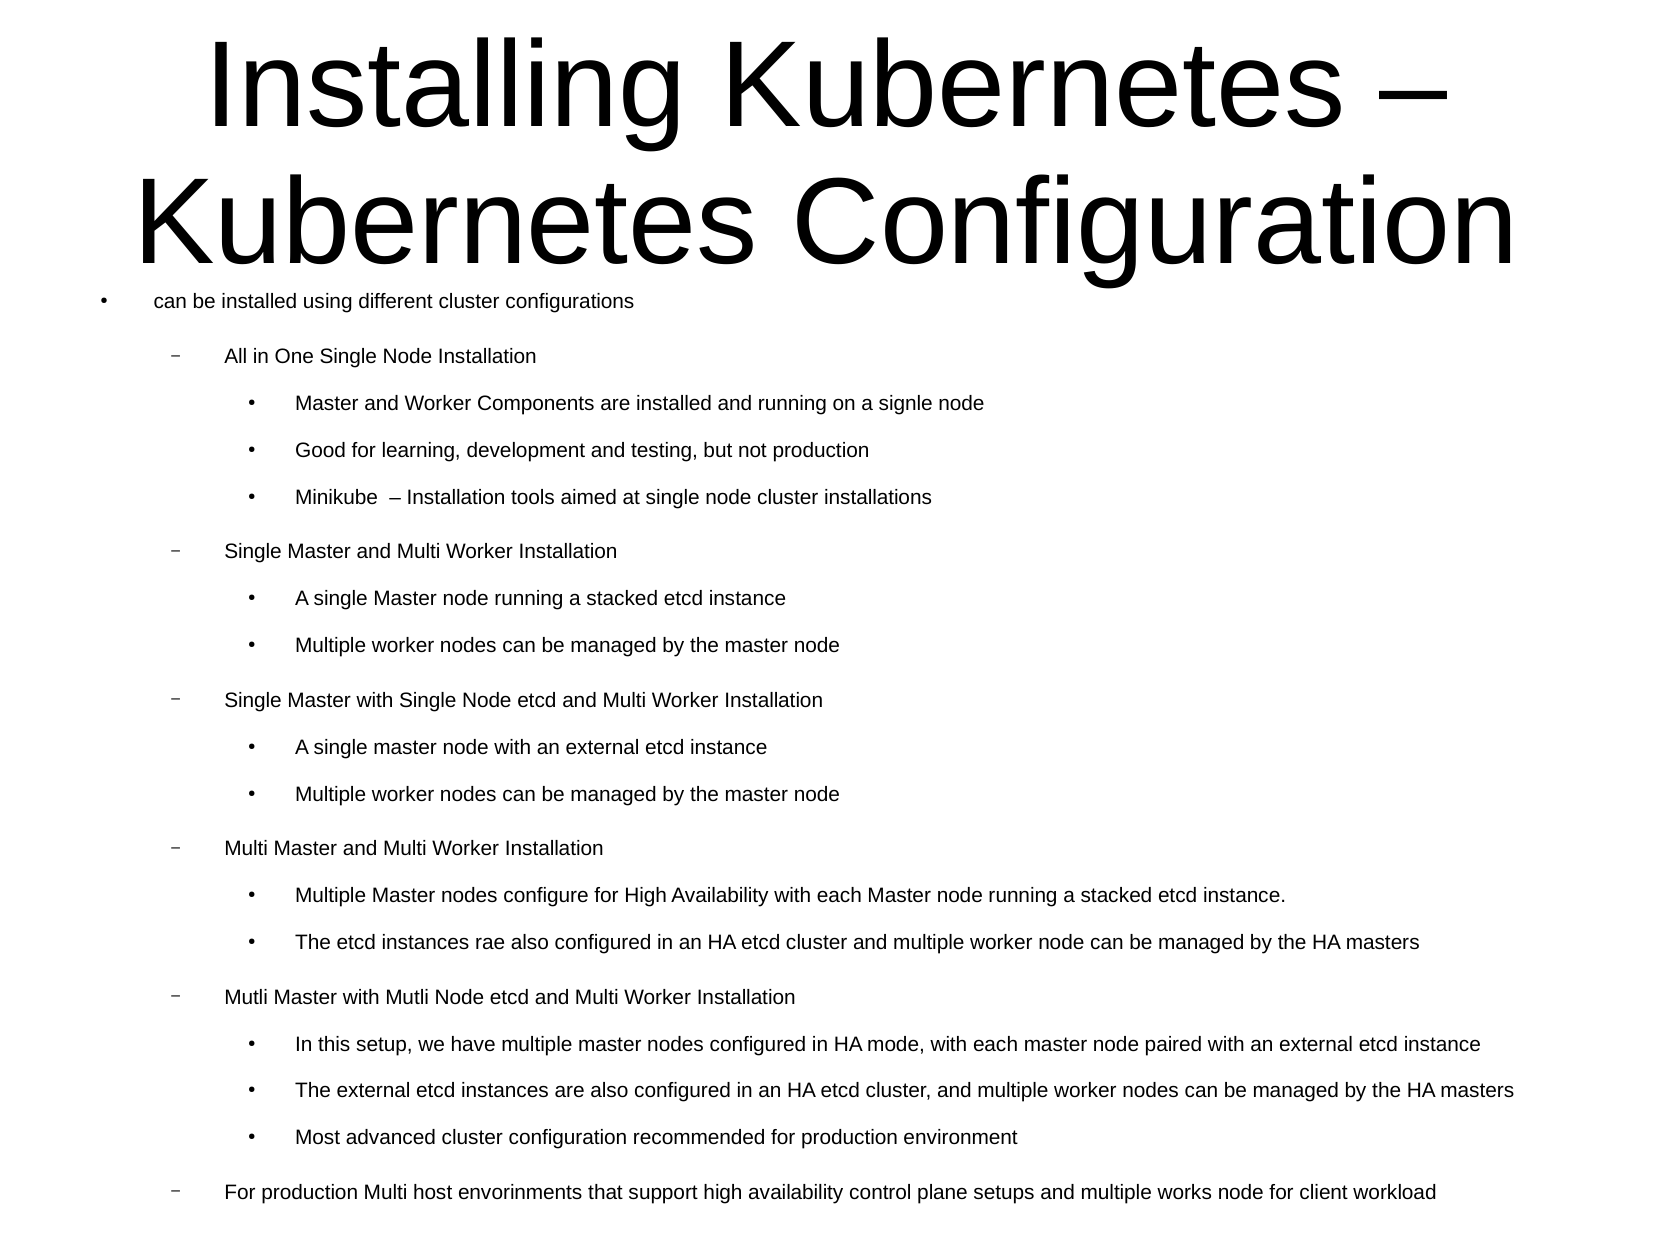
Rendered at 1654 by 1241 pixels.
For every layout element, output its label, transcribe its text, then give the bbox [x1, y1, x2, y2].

title Installing Kubernetes – Kubernetes Configuration [82, 16, 1571, 290]
list can be installed using different cluster configurations All in One Single Node Installation Master and Worker Components are installed and running on a signle node Good for learning, development and testing, but not production Minikube – Installation tools aimed at single node cluster installations Single Master and Multi Worker Installation A single Master node running a stacked etcd instance Multiple worker nodes can be managed by the master node Single Master with Single Node etcd and Multi Worker Installation A single master node with an external etcd instance Multiple worker nodes can be managed by the master node Multi Master and Multi Worker Installation Multiple Master nodes configure for High Availability with each Master node running a stacked etcd instance. The etcd instances rae also configured in an HA etcd cluster and multiple worker node can be managed by the HA masters Mutli Master with Mutli Node etcd and Multi Worker Installation In this setup, we have multiple master nodes configured in HA mode, with each master node paired with an external etcd instance The external etcd instances are also configured in an HA etcd cluster, and multiple worker nodes can be managed by the HA masters Most advanced cluster configuration recommended for production environment For production Multi host envorinments that support high availability control plane setups and multiple works node for client workload [82, 290, 1636, 1216]
